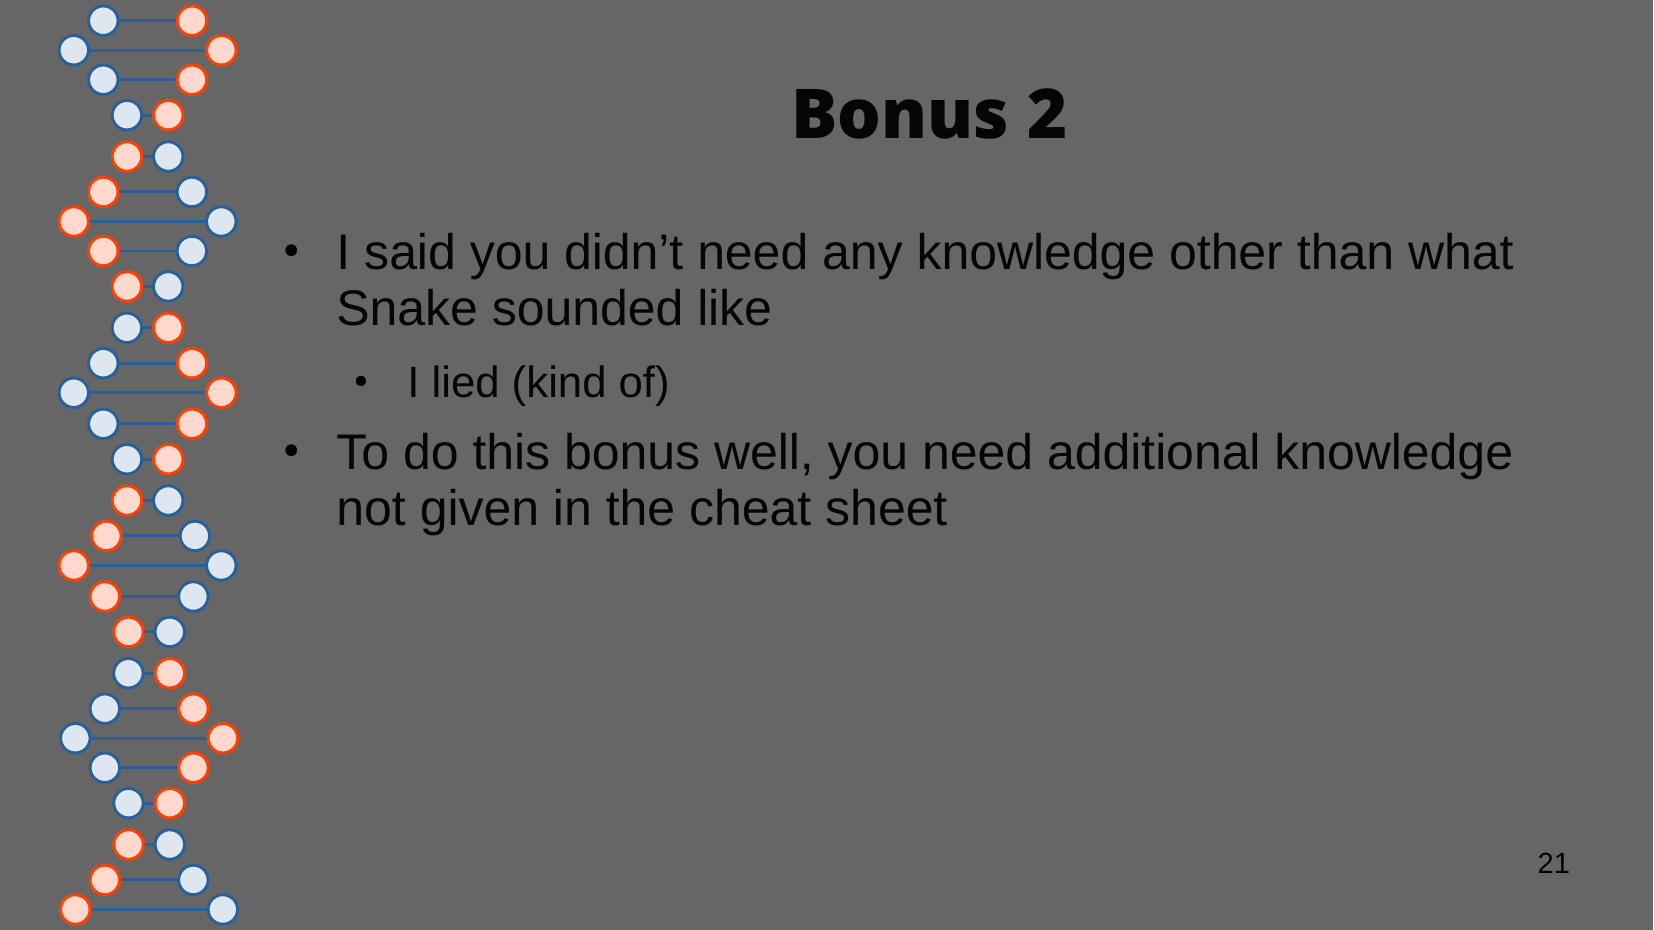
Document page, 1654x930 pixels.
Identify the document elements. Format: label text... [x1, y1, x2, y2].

list I said you didn’t need any knowledge other than what Snake sounded like I lied (kind of) To do this bonus well, you need additional knowledge not given in the cheat sheet [265, 224, 1594, 764]
title Bonus 2 [265, 35, 1594, 189]
